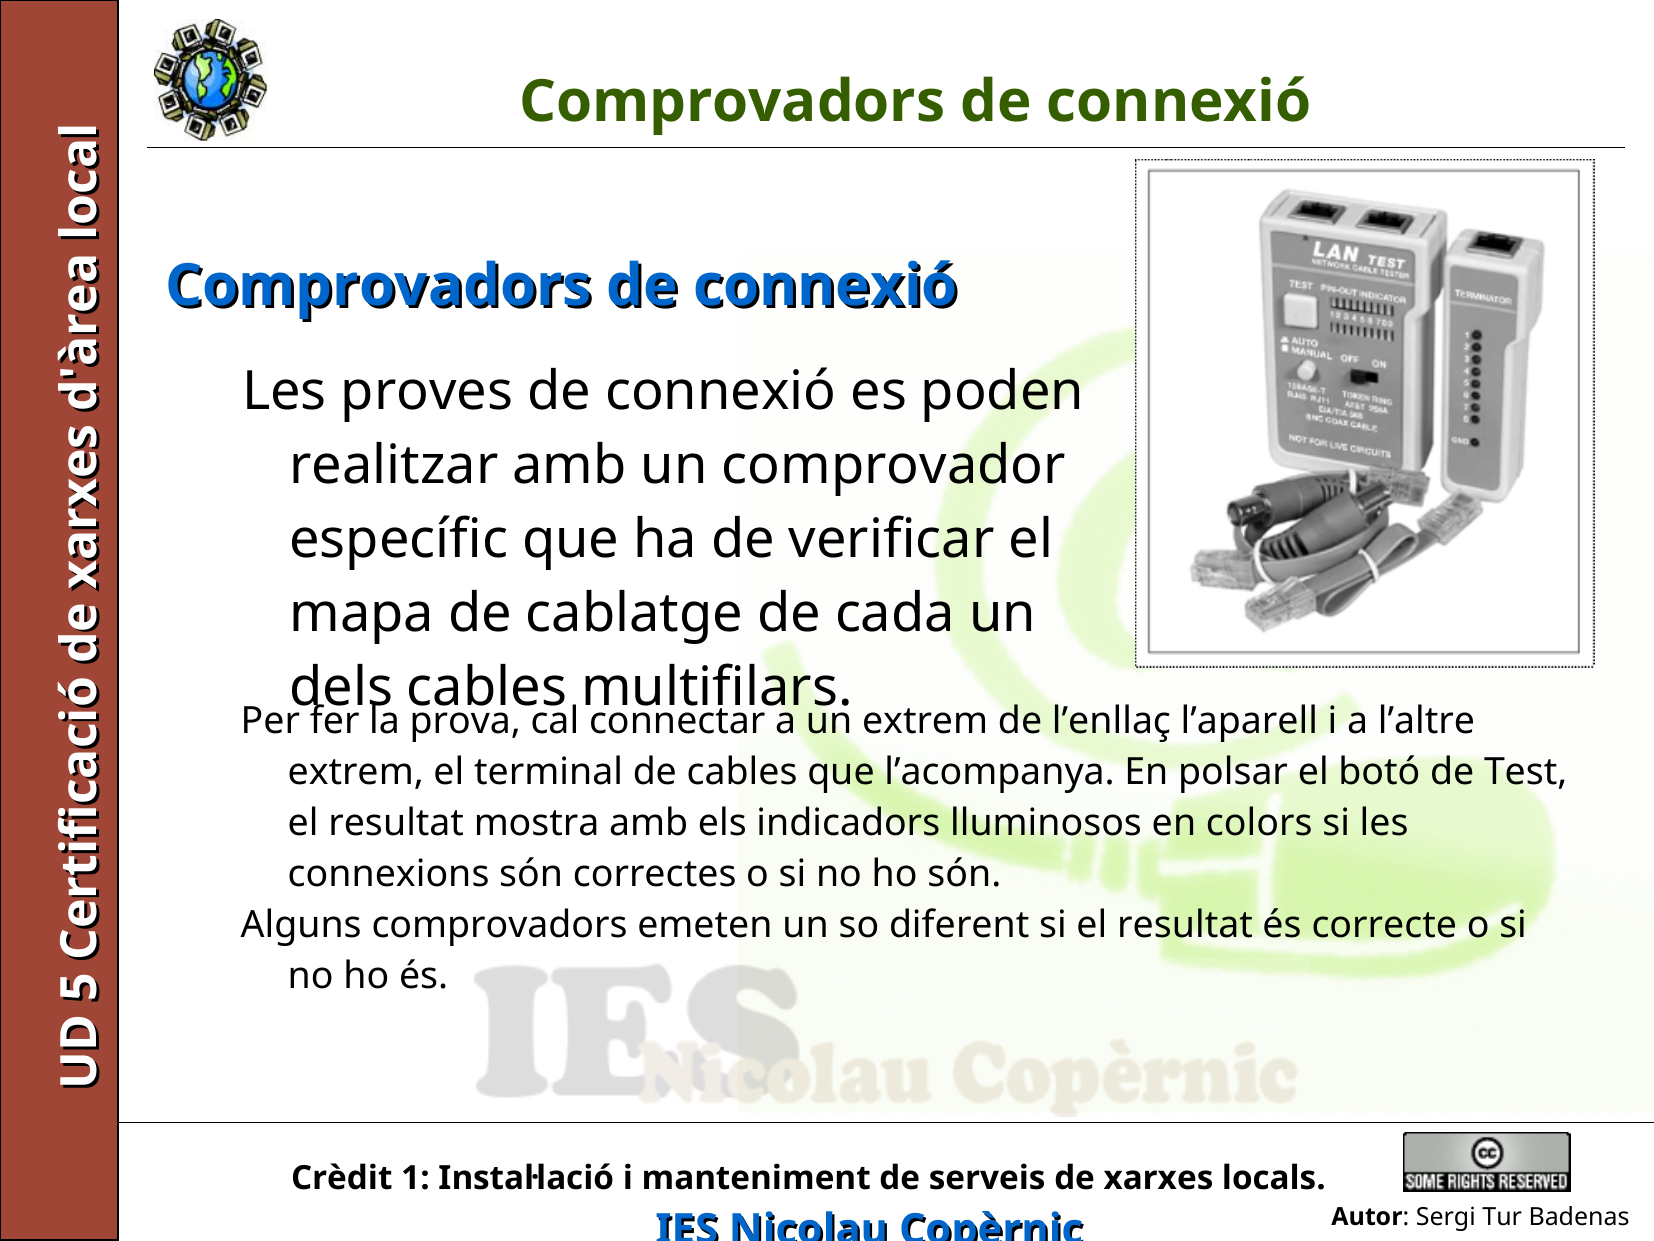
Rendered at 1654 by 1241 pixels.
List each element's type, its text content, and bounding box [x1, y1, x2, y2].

title Comprovadors de connexió [171, 56, 1654, 141]
picture [1403, 1183, 1571, 1192]
list Comprovadors de connexió Les proves de connexió es poden realitzar amb un comprovador específic que ha de verificar el mapa de cablatge de cada un dels cables multifilars. [147, 242, 1123, 685]
picture [154, 19, 268, 142]
picture [1123, 159, 1654, 1113]
text_box Per fer la prova, cal connectar a un extrem de l’enllaç l’aparell i a l’altre extrem, el terminal de cables que l’acompanya. En polsar el botó de Test, el resultat mostra amb els indicadors lluminosos en colors si les connexions són correctes o si no ho són. Alguns comprovadors emeten un so diferent si el resultat és correcte o si no ho és. [131, 685, 1589, 1183]
